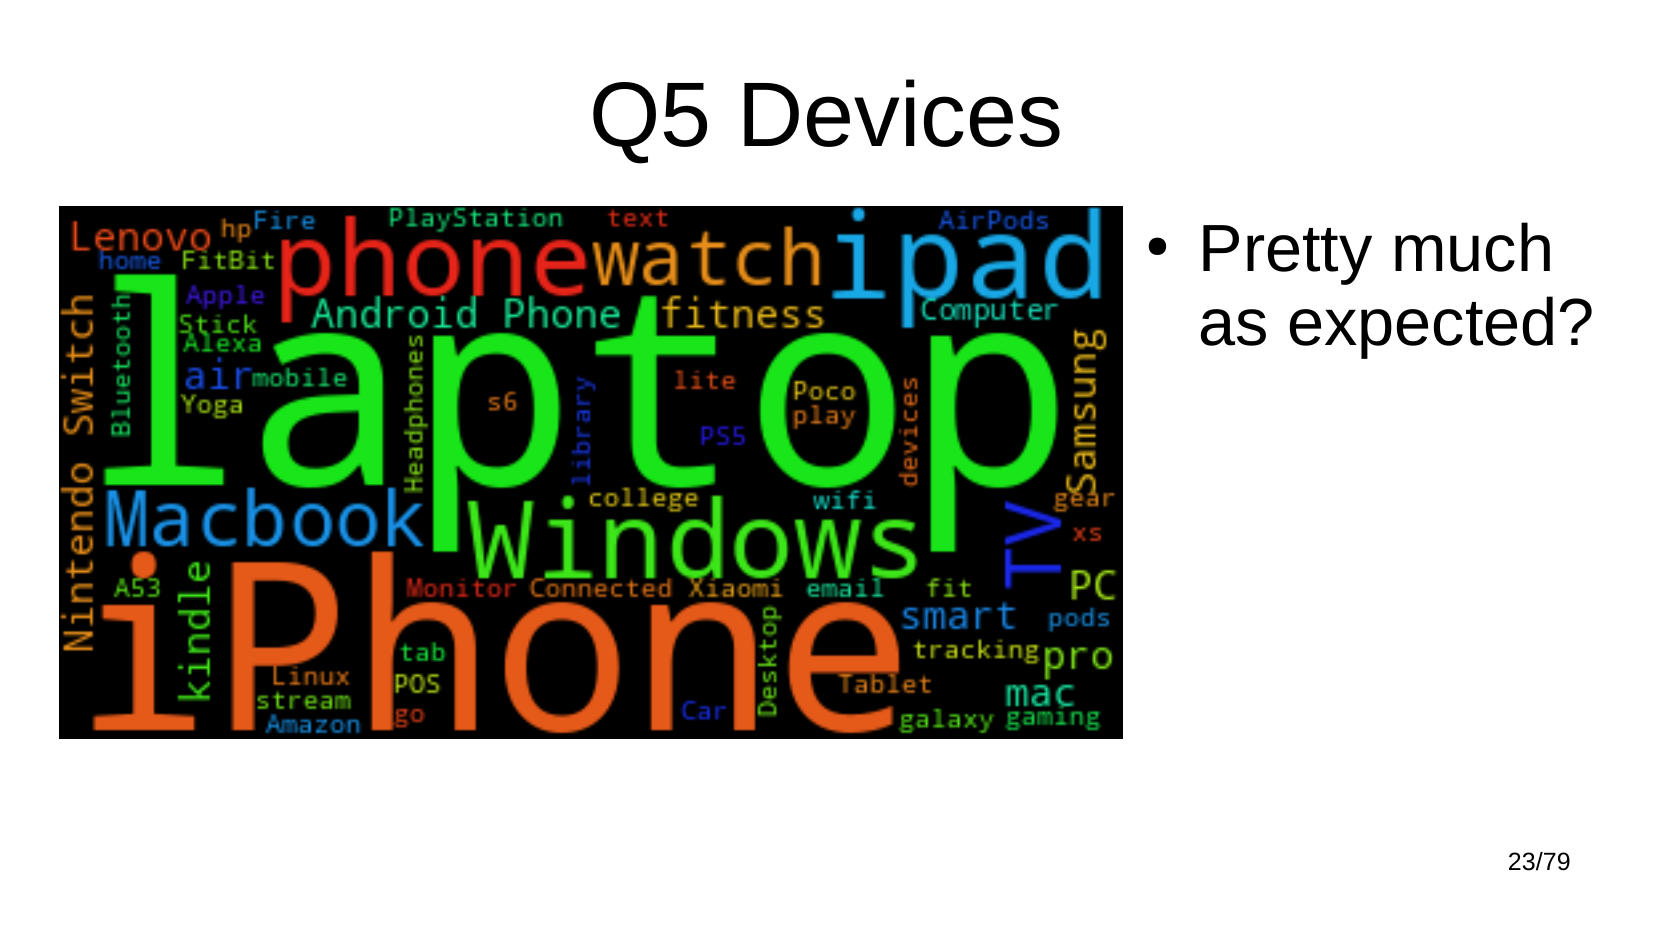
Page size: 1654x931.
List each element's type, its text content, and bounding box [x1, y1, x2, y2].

list Pretty much as expected? [1127, 210, 1636, 751]
title Q5 Devices [82, 37, 1571, 193]
picture [59, 206, 1123, 739]
